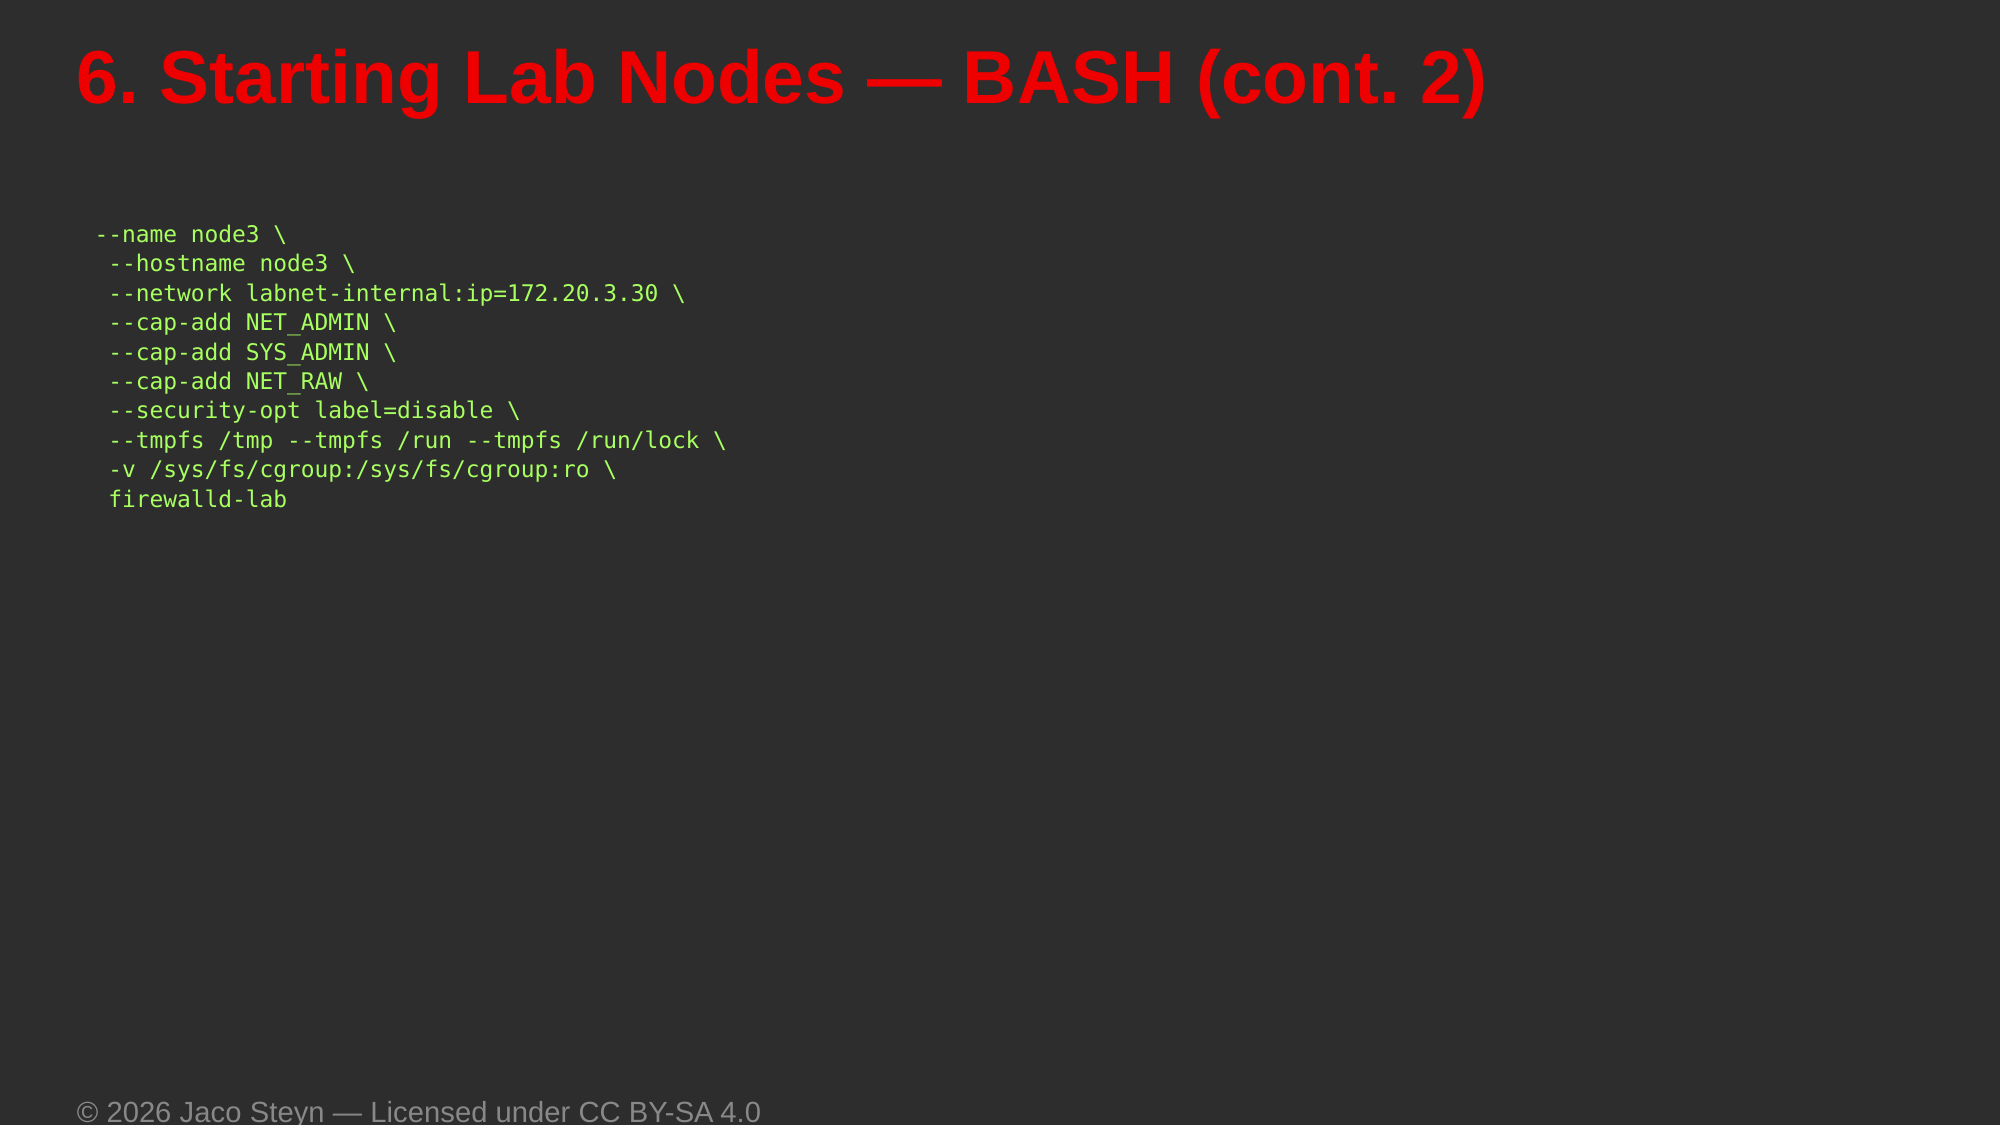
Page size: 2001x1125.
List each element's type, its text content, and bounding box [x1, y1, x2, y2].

text_box 6. Starting Lab Nodes — BASH (cont. 2) [59, 23, 1942, 178]
text_box --name node3 \ --hostname node3 \ --network labnet-internal:ip=172.20.3.30 \ --cap-add NET_ADMIN \ --cap-add SYS_ADMIN \ --cap-add NET_RAW \ --security-opt label=disable \ --tmpfs /tmp --tmpfs /run --tmpfs /run/lock \ -v /sys/fs/cgroup:/sys/fs/cgroup:ro \ firewalld-lab [59, 194, 1942, 1052]
text_box © 2026 Jaco Steyn — Licensed under CC BY-SA 4.0 [59, 1083, 1942, 1120]
